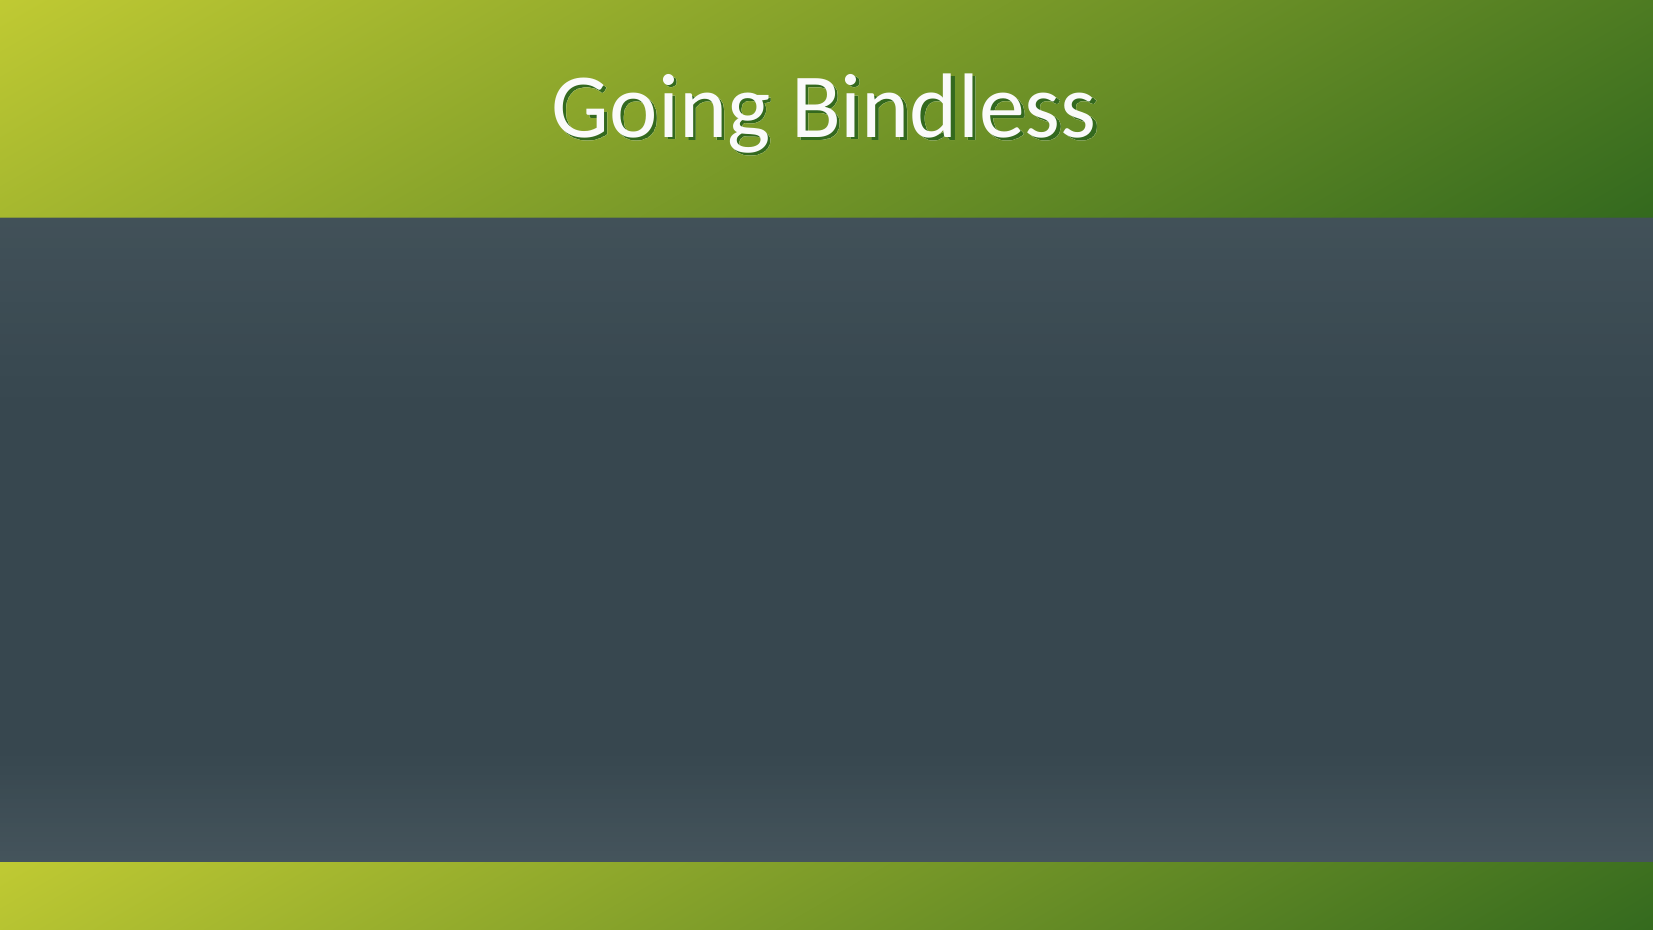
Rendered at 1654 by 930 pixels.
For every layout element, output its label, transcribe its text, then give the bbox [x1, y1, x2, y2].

title Going Bindless [74, 37, 1575, 193]
